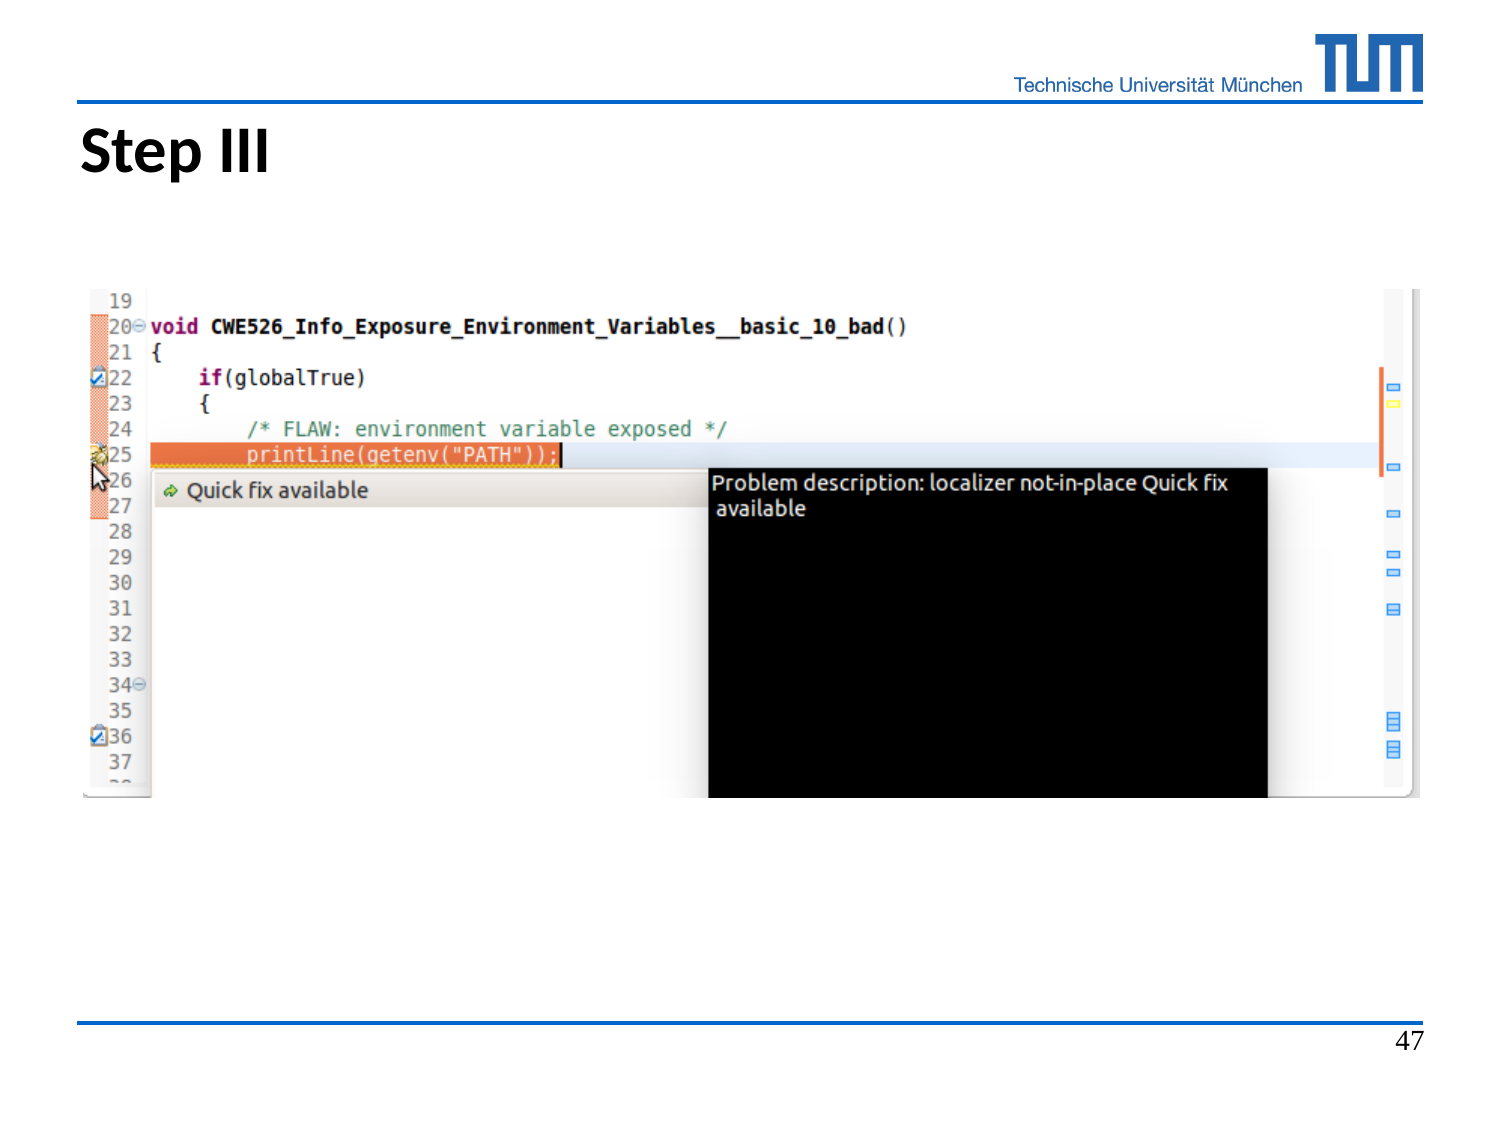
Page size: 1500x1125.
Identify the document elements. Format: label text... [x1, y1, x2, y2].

title Step III [80, 112, 1419, 200]
picture [1014, 34, 1423, 92]
picture [83, 289, 1420, 798]
